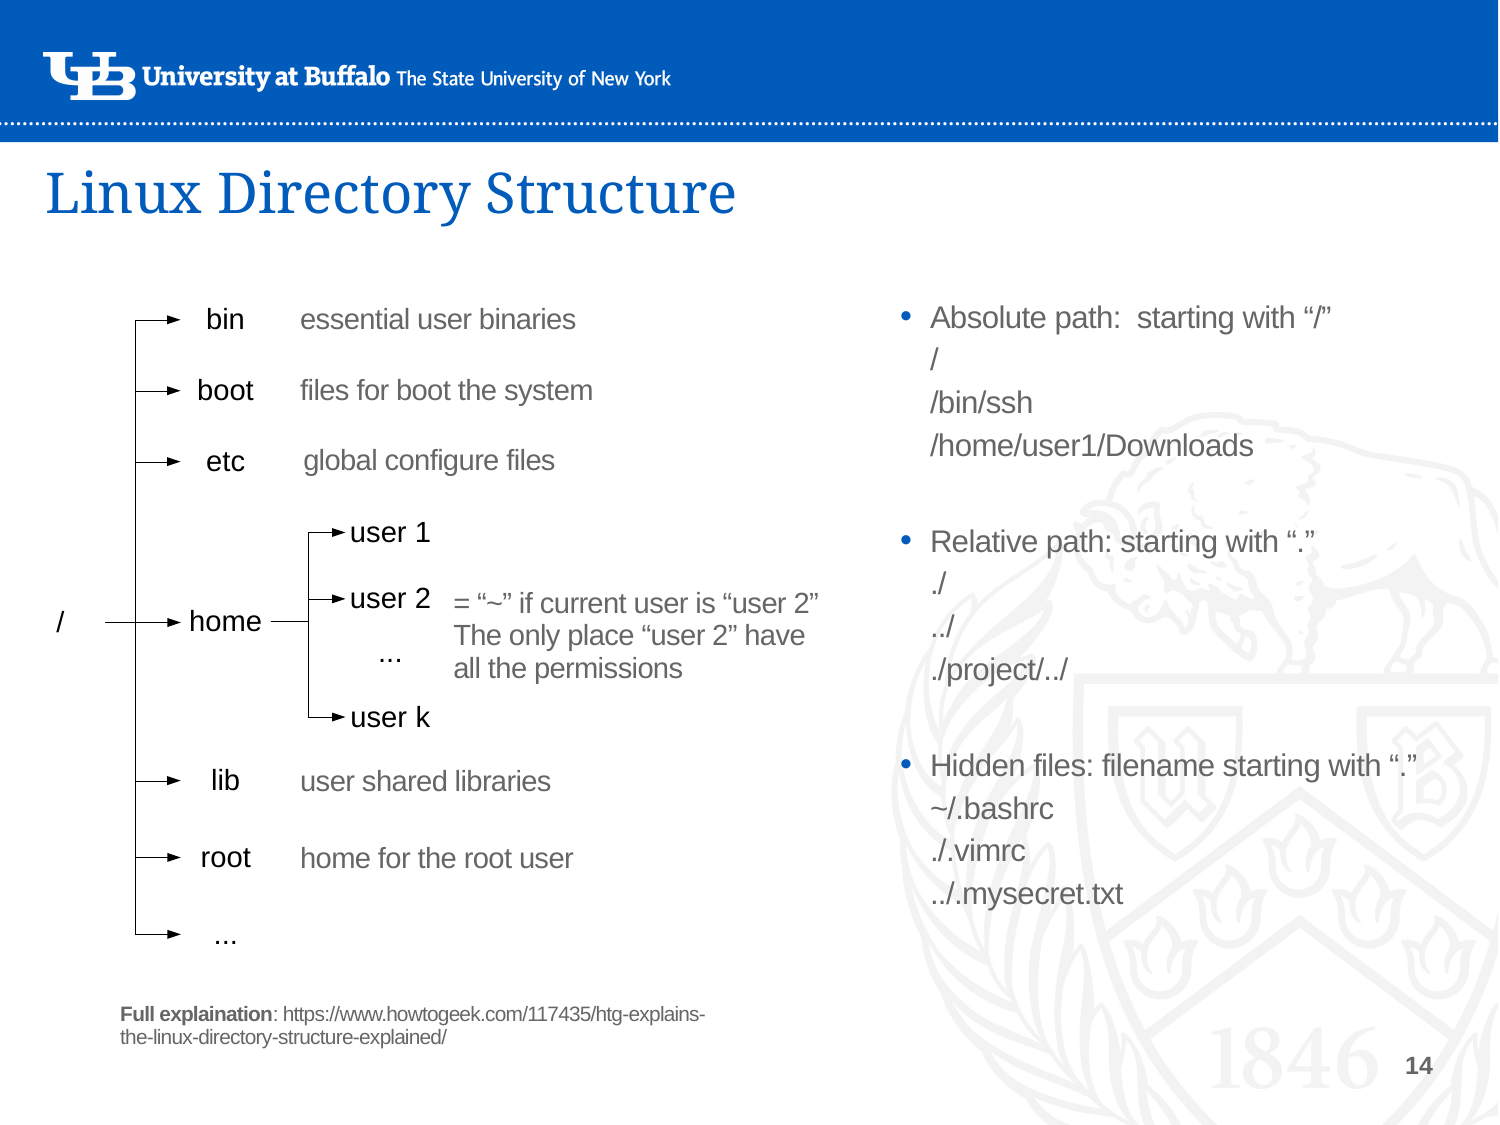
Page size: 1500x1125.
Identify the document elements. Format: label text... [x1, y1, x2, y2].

text_box ... [180, 911, 271, 957]
text_box boot [180, 368, 271, 414]
text_box user 2 [345, 576, 436, 622]
title Linux Directory Structure [30, 153, 1387, 232]
text_box home for the root user [285, 834, 616, 884]
text_box / [15, 600, 106, 646]
list Absolute path: starting with “/” / /bin/ssh /home/user1/Downloads Relative path: starting with “.” ./ ../ ./project/../ Hidden files: filename starting with “.” ~/.bashrc ./.vimrc ../.mysecret.txt [870, 299, 1471, 991]
text_box user k [345, 694, 436, 740]
text_box root [180, 834, 271, 881]
text_box home [180, 598, 271, 644]
text_box user 1 [345, 510, 436, 556]
text_box files for boot the system [285, 366, 736, 418]
text_box essential user binaries [285, 295, 736, 347]
text_box lib [180, 758, 271, 804]
picture [0, 0, 1499, 1125]
text_box bin [180, 297, 271, 343]
text_box user shared libraries [285, 757, 583, 809]
text_box etc [180, 439, 271, 485]
text_box Full explaination: https://www.howtogeek.com/117435/htg-explains-the-linux-directory-structure-explained/ [105, 995, 721, 1066]
text_box ... [345, 630, 436, 676]
text_box global configure files [288, 436, 586, 488]
text_box = “~” if current user is “user 2” The only place “user 2” have all the permissions [438, 579, 841, 693]
